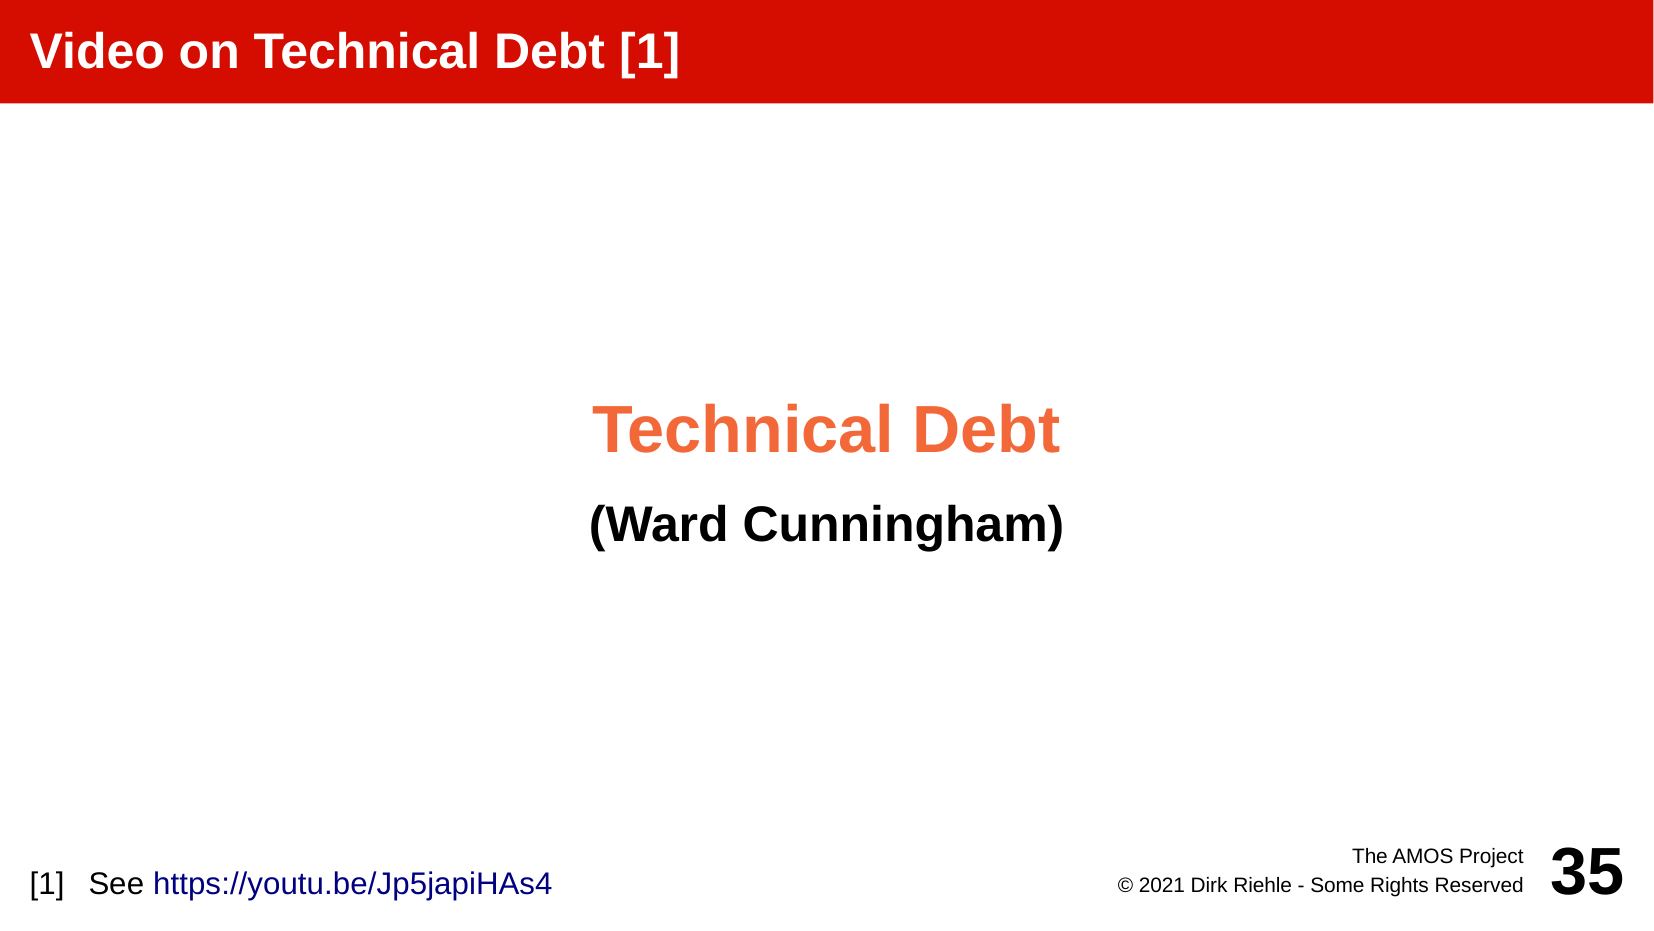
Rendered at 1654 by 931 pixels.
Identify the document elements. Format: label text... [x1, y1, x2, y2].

text_box [1] See https://youtu.be/Jp5japiHAs4 [0, 693, 1182, 931]
title Video on Technical Debt [1] [0, 0, 1654, 104]
subtitle Technical Debt (Ward Cunningham) [29, 132, 1625, 813]
